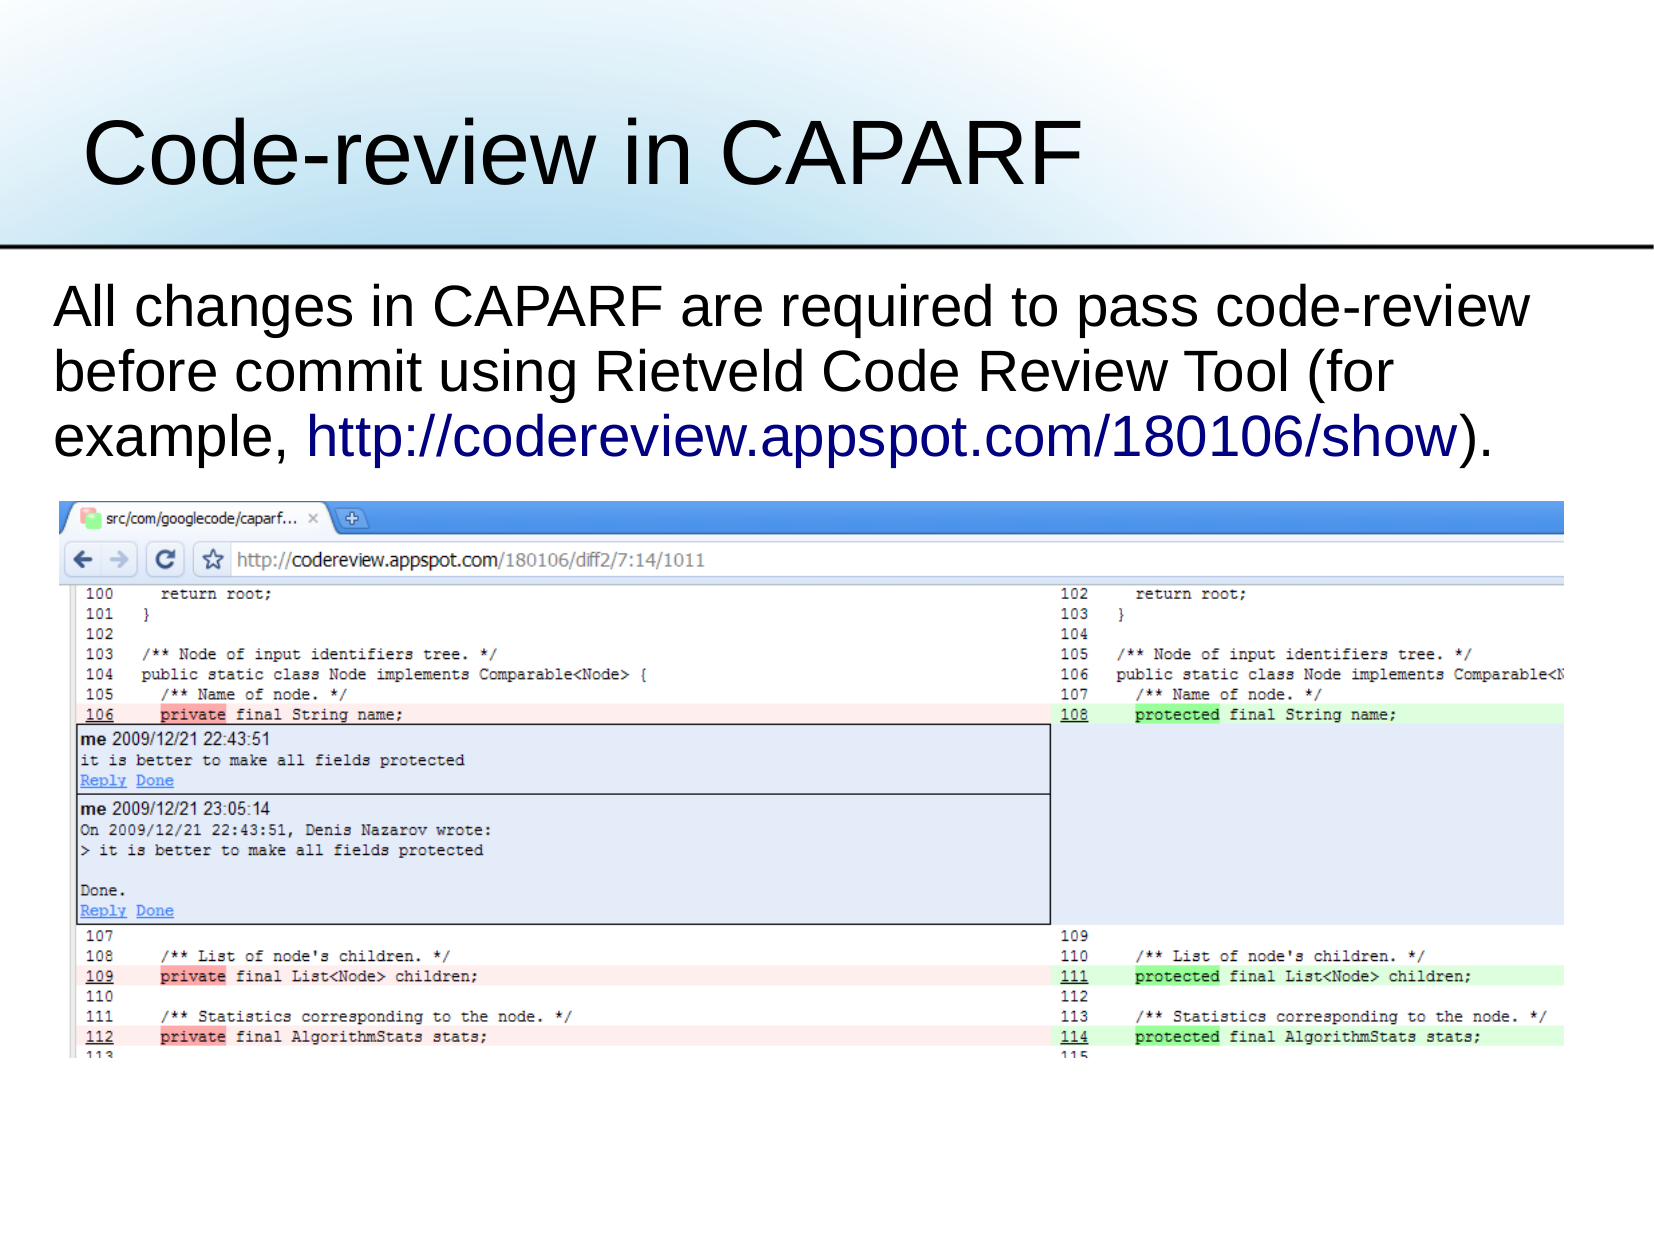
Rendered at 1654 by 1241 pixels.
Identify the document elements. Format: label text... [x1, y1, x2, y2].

title Code-review in CAPARF [82, 49, 1571, 257]
picture [0, 0, 1654, 1241]
subtitle All changes in CAPARF are required to pass code-review before commit using Rietveld Code Review Tool (for example, http://codereview.appspot.com/180106/show). [53, 273, 1595, 473]
